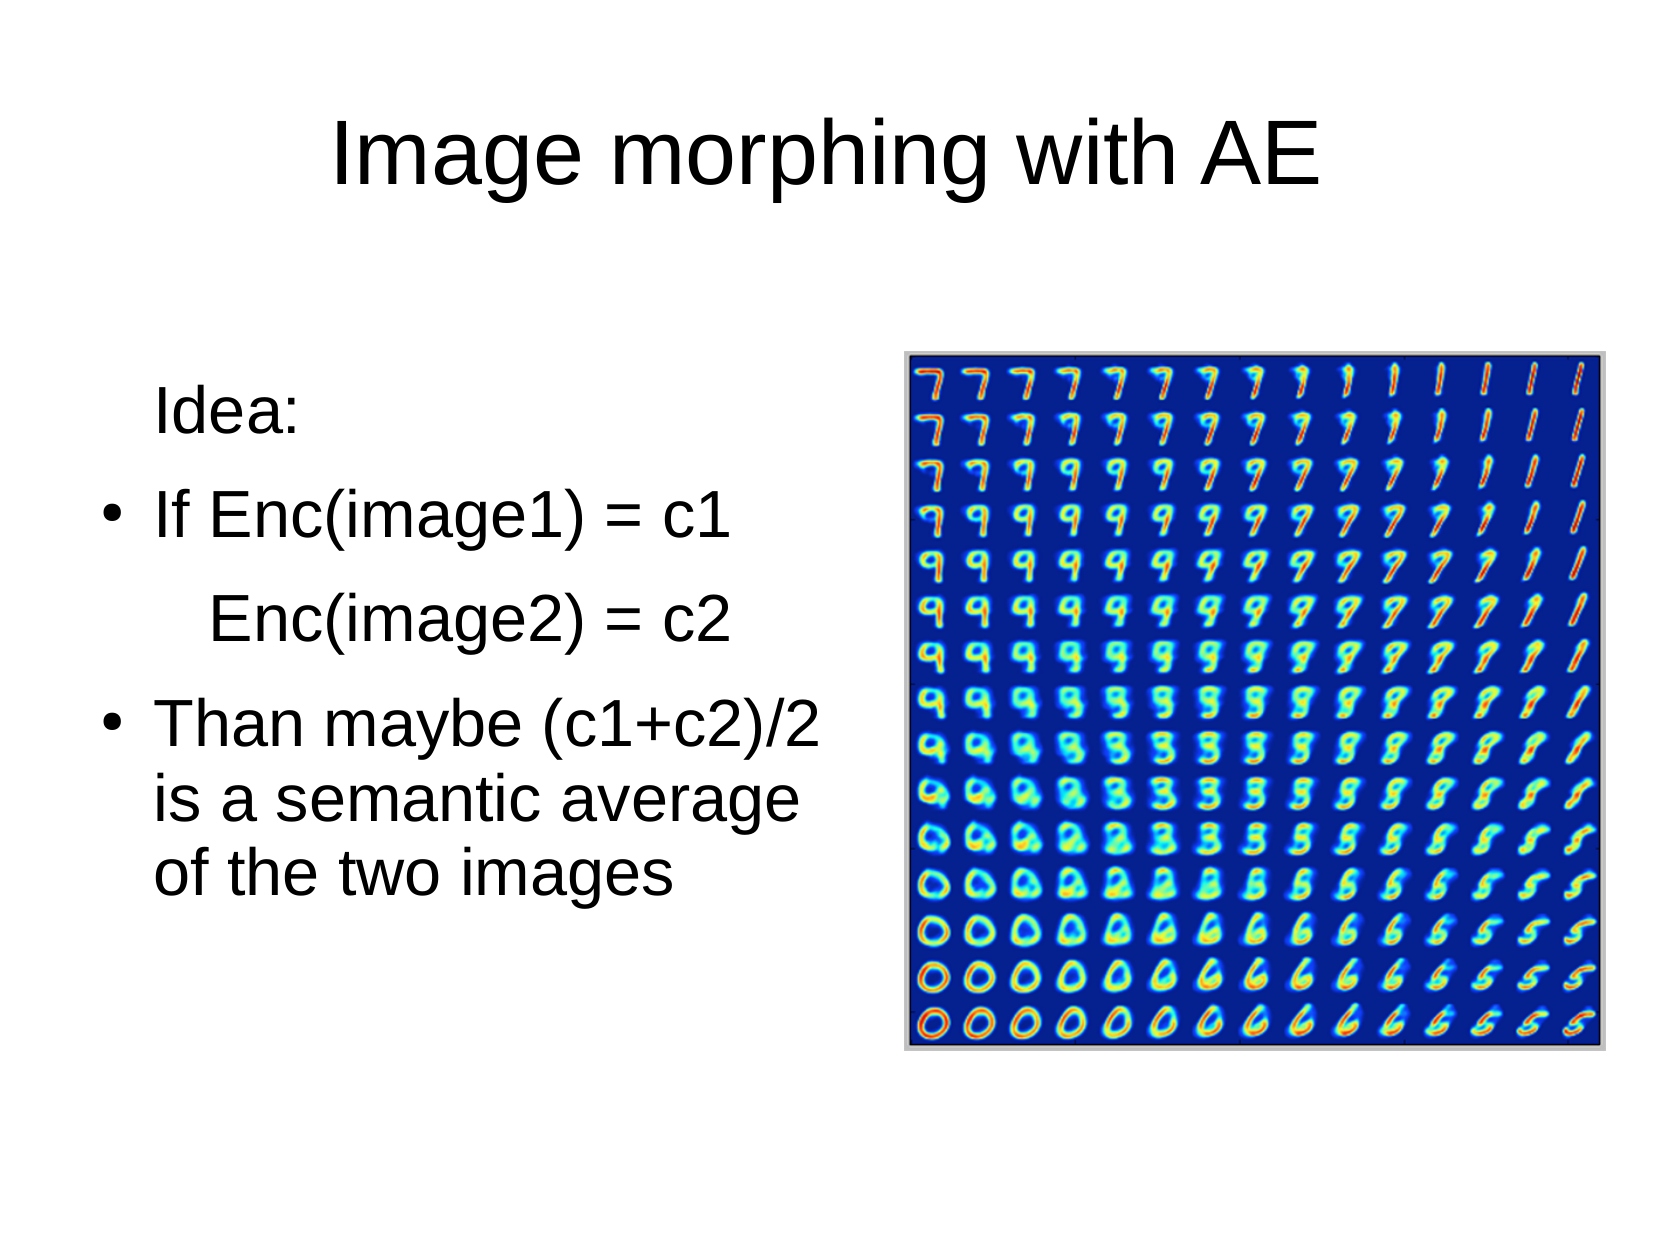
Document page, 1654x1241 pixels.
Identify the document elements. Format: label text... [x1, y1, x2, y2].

picture [904, 351, 1606, 1051]
title Image morphing with AE [82, 49, 1571, 257]
list Idea: If Enc(image1) = c1 Enc(image2) = c2 Than maybe (c1+c2)/2 is a semantic average of the two images [82, 372, 856, 1093]
